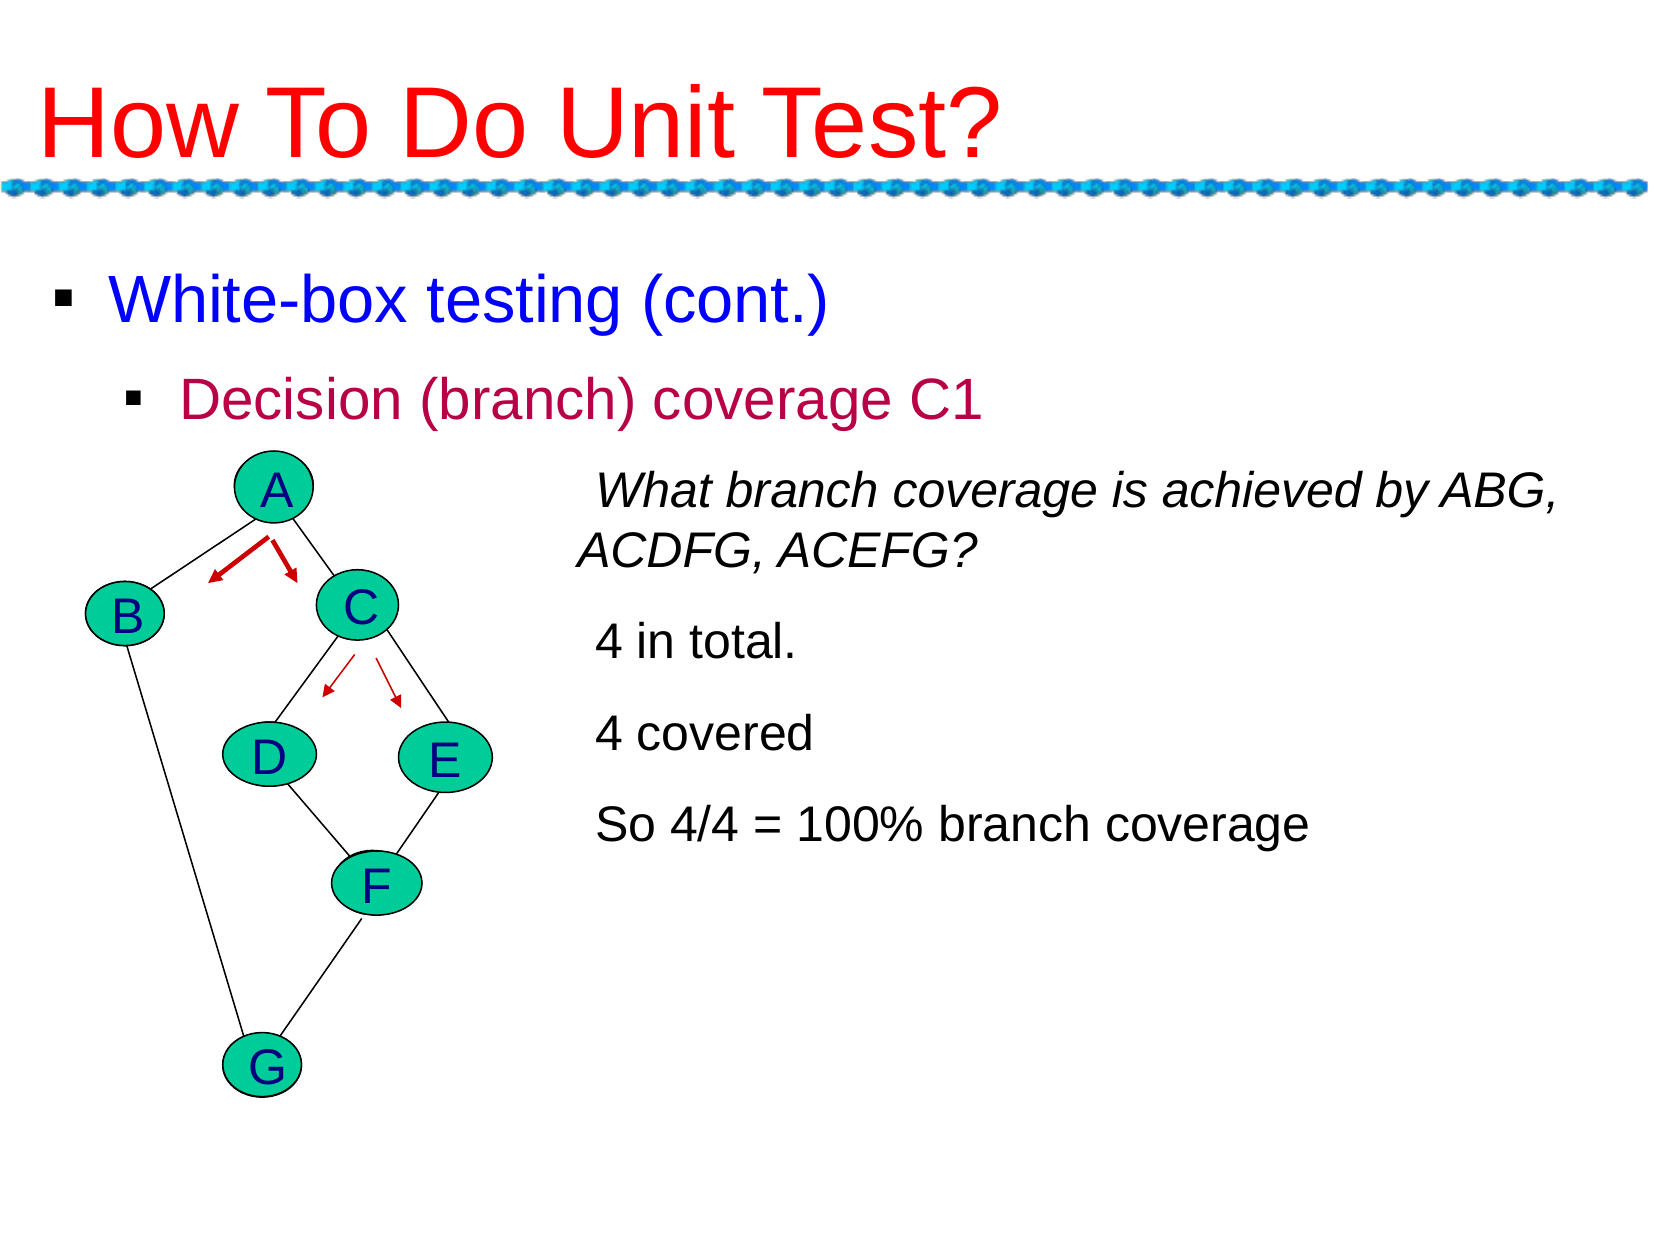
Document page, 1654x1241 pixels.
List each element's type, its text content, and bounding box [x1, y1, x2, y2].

text_box E [398, 722, 493, 793]
text_box C [316, 569, 399, 641]
picture [0, 178, 37, 199]
text_box G [222, 1032, 302, 1097]
list White-box testing (cont.) Decision (branch) coverage C1 [37, 262, 1651, 1163]
text_box A [234, 451, 314, 523]
text_box B [85, 581, 165, 646]
text_box D [222, 722, 317, 787]
text_box What branch coverage is achieved by ABG, ACDFG, ACEFG? 4 in total. 4 covered So 4/4 = 100% branch coverage [562, 450, 1654, 860]
title How To Do Unit Test? [37, 37, 1651, 207]
text_box F [331, 850, 423, 916]
